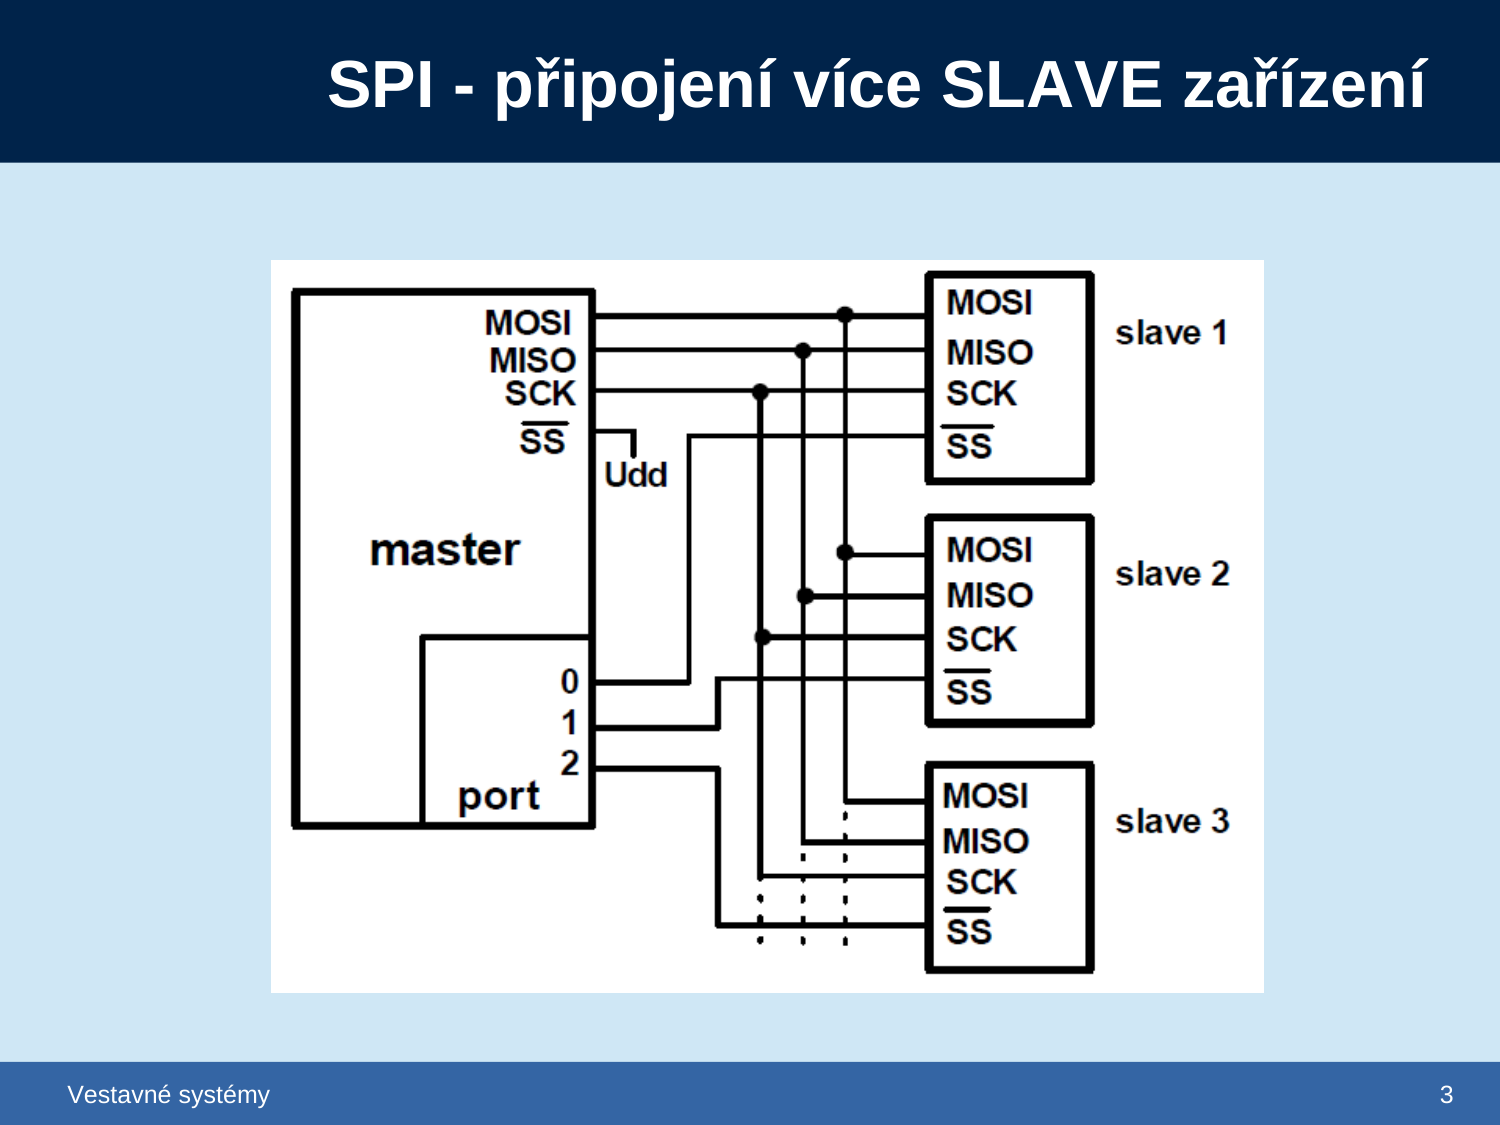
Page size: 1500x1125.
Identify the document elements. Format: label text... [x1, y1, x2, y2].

picture [271, 260, 1264, 993]
title SPI - připojení více SLAVE zařízení [47, 0, 1443, 164]
